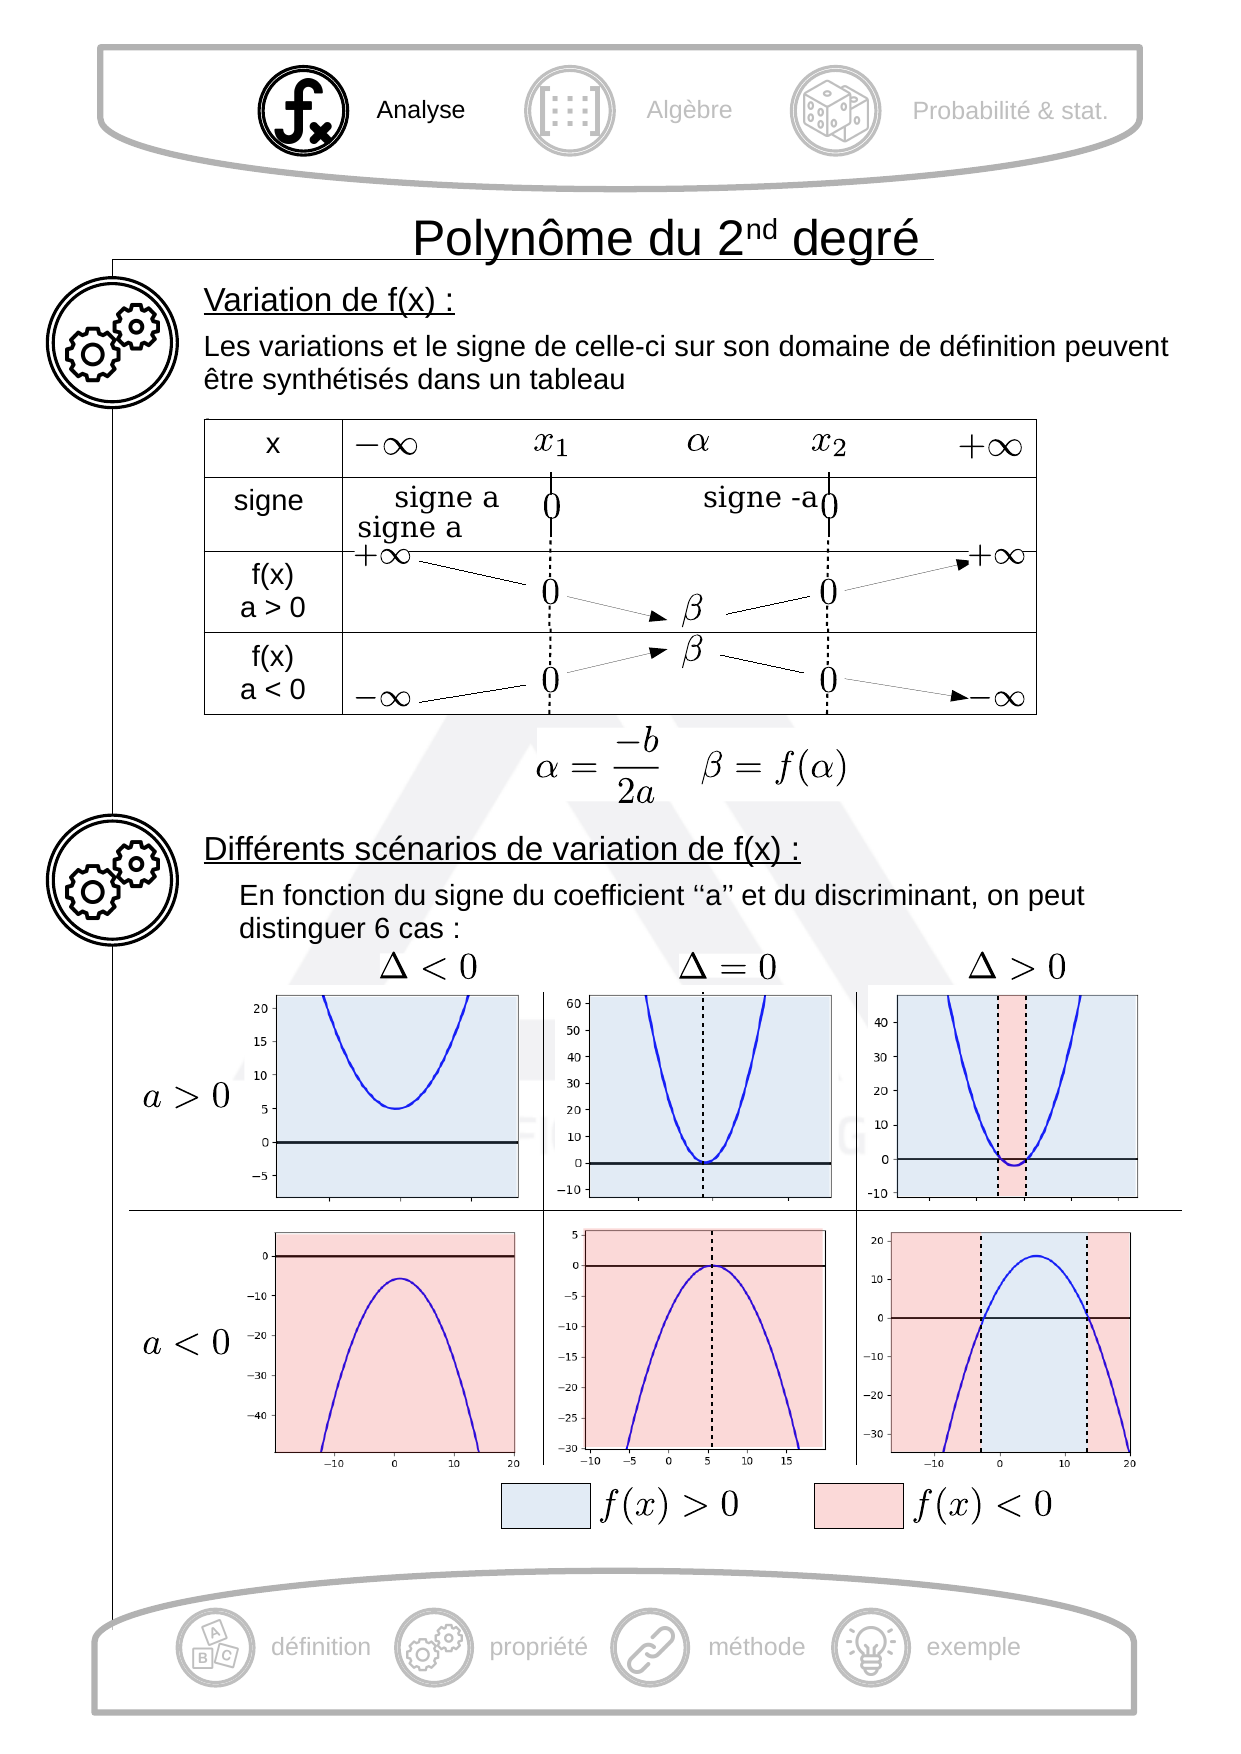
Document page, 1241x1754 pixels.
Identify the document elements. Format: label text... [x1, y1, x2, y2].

text_box [583, 1228, 823, 1447]
text_box [682, 634, 703, 669]
text_box [959, 433, 1022, 459]
text_box [82, 390, 143, 400]
text_box [68, 815, 157, 832]
text_box [820, 666, 837, 693]
table_cell signe [205, 478, 342, 551]
table_cell f(x) a > 0 [205, 552, 342, 632]
text_box [143, 1081, 229, 1109]
table_header [343, 420, 1036, 477]
text_box [968, 691, 1025, 707]
text_box [55, 850, 65, 911]
text_box [47, 298, 65, 388]
text_box [890, 1232, 1130, 1452]
text_box [542, 578, 559, 605]
text_box [160, 835, 178, 925]
text_box Analyse [361, 88, 490, 146]
text_box [55, 312, 65, 373]
text_box [277, 996, 517, 1198]
text_box [354, 691, 411, 707]
table_header x [205, 420, 342, 477]
text_box [354, 544, 411, 567]
text_box [354, 437, 418, 455]
text_box [968, 951, 1066, 980]
text_box [67, 390, 157, 408]
text_box [679, 951, 776, 980]
table_cell signe a signe -a signe a [343, 478, 1036, 551]
text_box [534, 433, 567, 457]
text_box [160, 313, 169, 373]
text_box [821, 492, 838, 519]
text_box [83, 823, 142, 832]
text_box [687, 433, 709, 452]
text_box [811, 433, 846, 457]
text_box [83, 928, 142, 937]
table_cell f(x) a < 0 [205, 633, 342, 714]
text_box [100, 47, 1140, 190]
text_box [814, 1483, 904, 1529]
text_box [501, 1483, 591, 1529]
picture [270, 78, 336, 144]
text_box [160, 298, 178, 387]
text_box [542, 666, 559, 693]
text_box [276, 1234, 516, 1453]
text_box [94, 1570, 1134, 1713]
picture [59, 59, 1182, 1695]
text_box [536, 725, 846, 804]
text_box Variation de f(x) : Les variations et le signe de celle-ci sur son domaine de définition peuvent être synthétisés dans un tableau : Différents scénarios de variation de f(x) : En fonction du signe du coefficient ‘‘a’’ et du discriminant, on peut distinguer 6 cas : [188, 274, 1193, 952]
text_box [820, 578, 837, 605]
text_box [160, 850, 169, 910]
text_box [82, 286, 142, 295]
text_box Polynôme du 2nd degré [397, 203, 945, 274]
table_cell [343, 552, 1036, 632]
text_box [544, 493, 560, 519]
text_box [913, 1487, 1052, 1525]
text_box [47, 835, 65, 925]
text_box [590, 996, 830, 1198]
text_box [968, 544, 1025, 567]
text_box [68, 928, 157, 946]
text_box [143, 1328, 229, 1356]
text_box [896, 995, 1136, 1196]
text_box [379, 951, 477, 980]
table_cell [343, 633, 1036, 714]
text_box [681, 593, 703, 628]
text_box [68, 277, 157, 295]
text_box [599, 1487, 738, 1525]
